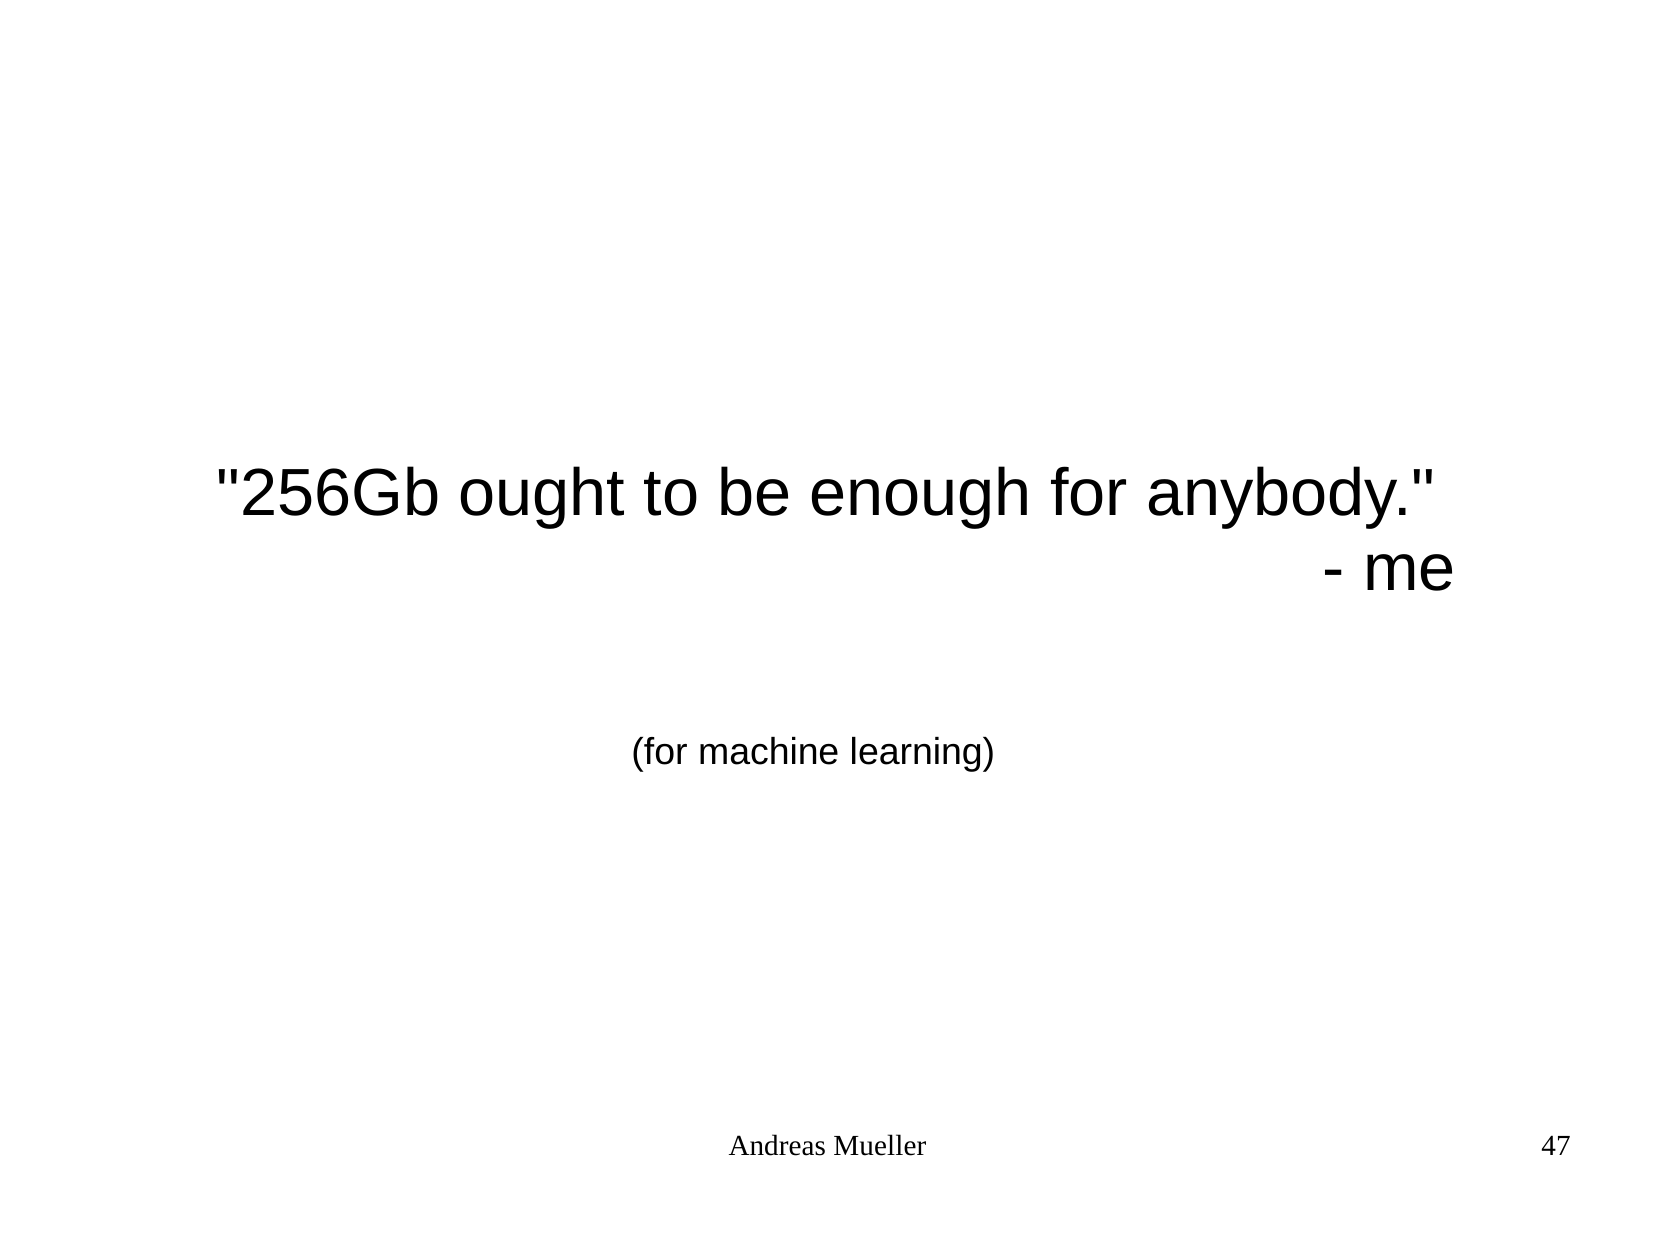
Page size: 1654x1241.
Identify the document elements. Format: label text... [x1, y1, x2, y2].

text_box (for machine learning) [616, 723, 1037, 781]
subtitle "256Gb ought to be enough for anybody." - me [82, 49, 1571, 1010]
